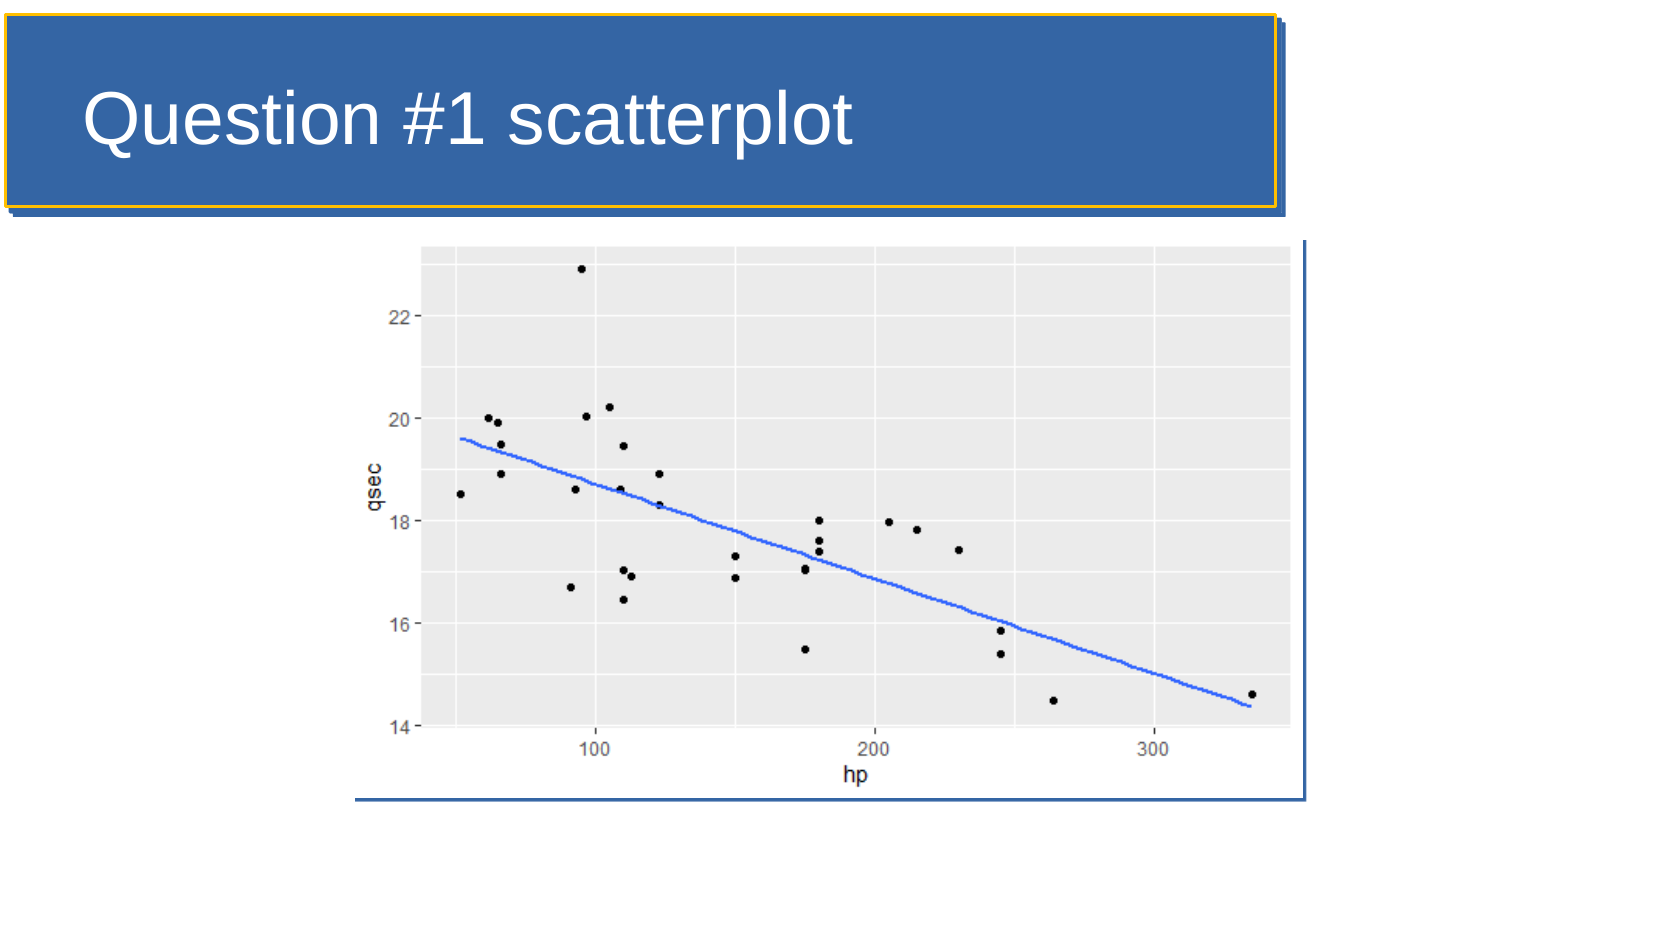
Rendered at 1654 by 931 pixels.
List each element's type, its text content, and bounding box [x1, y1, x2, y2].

title Question #1 scatterplot [82, 44, 1235, 192]
picture [350, 236, 1303, 798]
